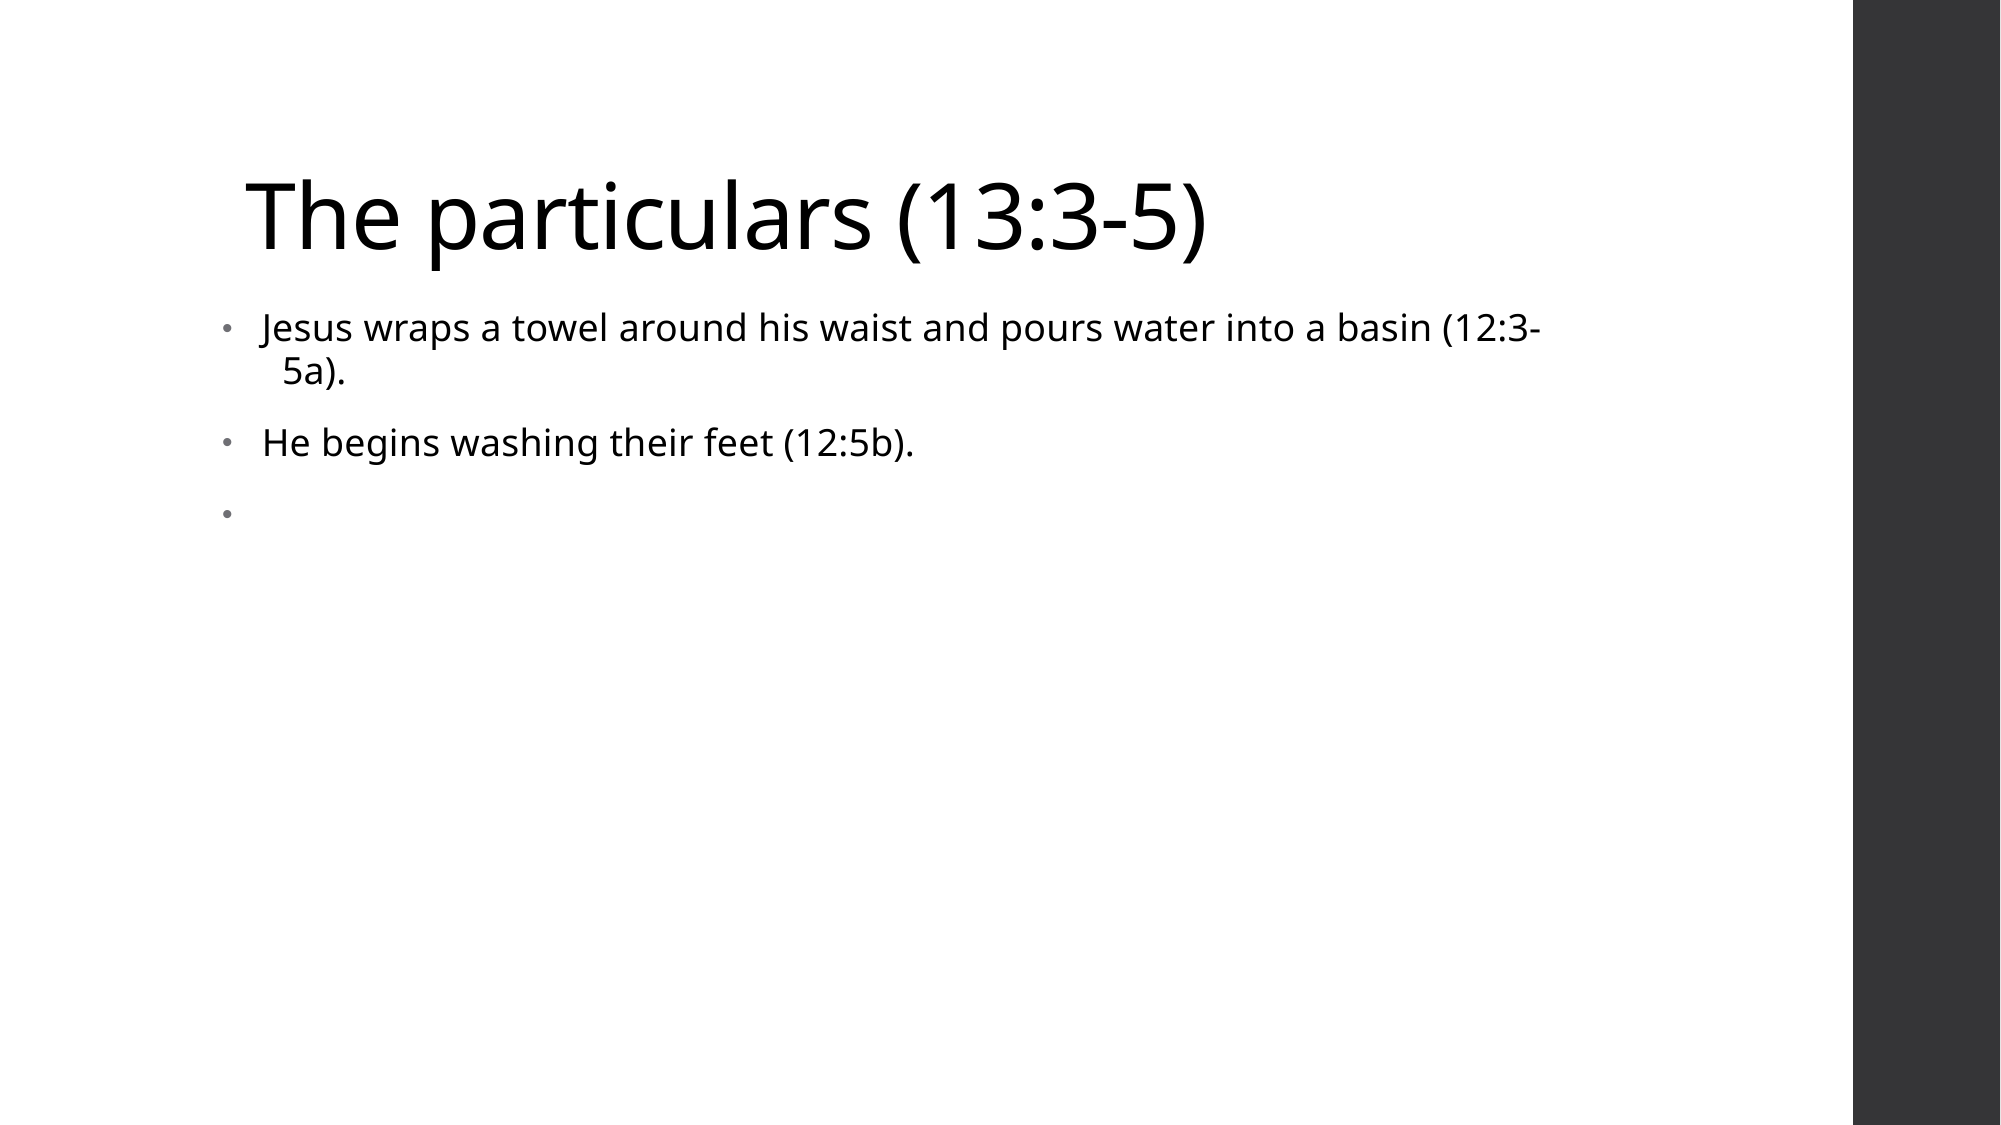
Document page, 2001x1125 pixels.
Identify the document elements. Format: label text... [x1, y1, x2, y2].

title The particulars (13:3-5) [206, 60, 1797, 278]
list Jesus wraps a towel around his waist and pours water into a basin (12:3-5a). He begins washing their feet (12:5b). [206, 299, 1617, 1014]
